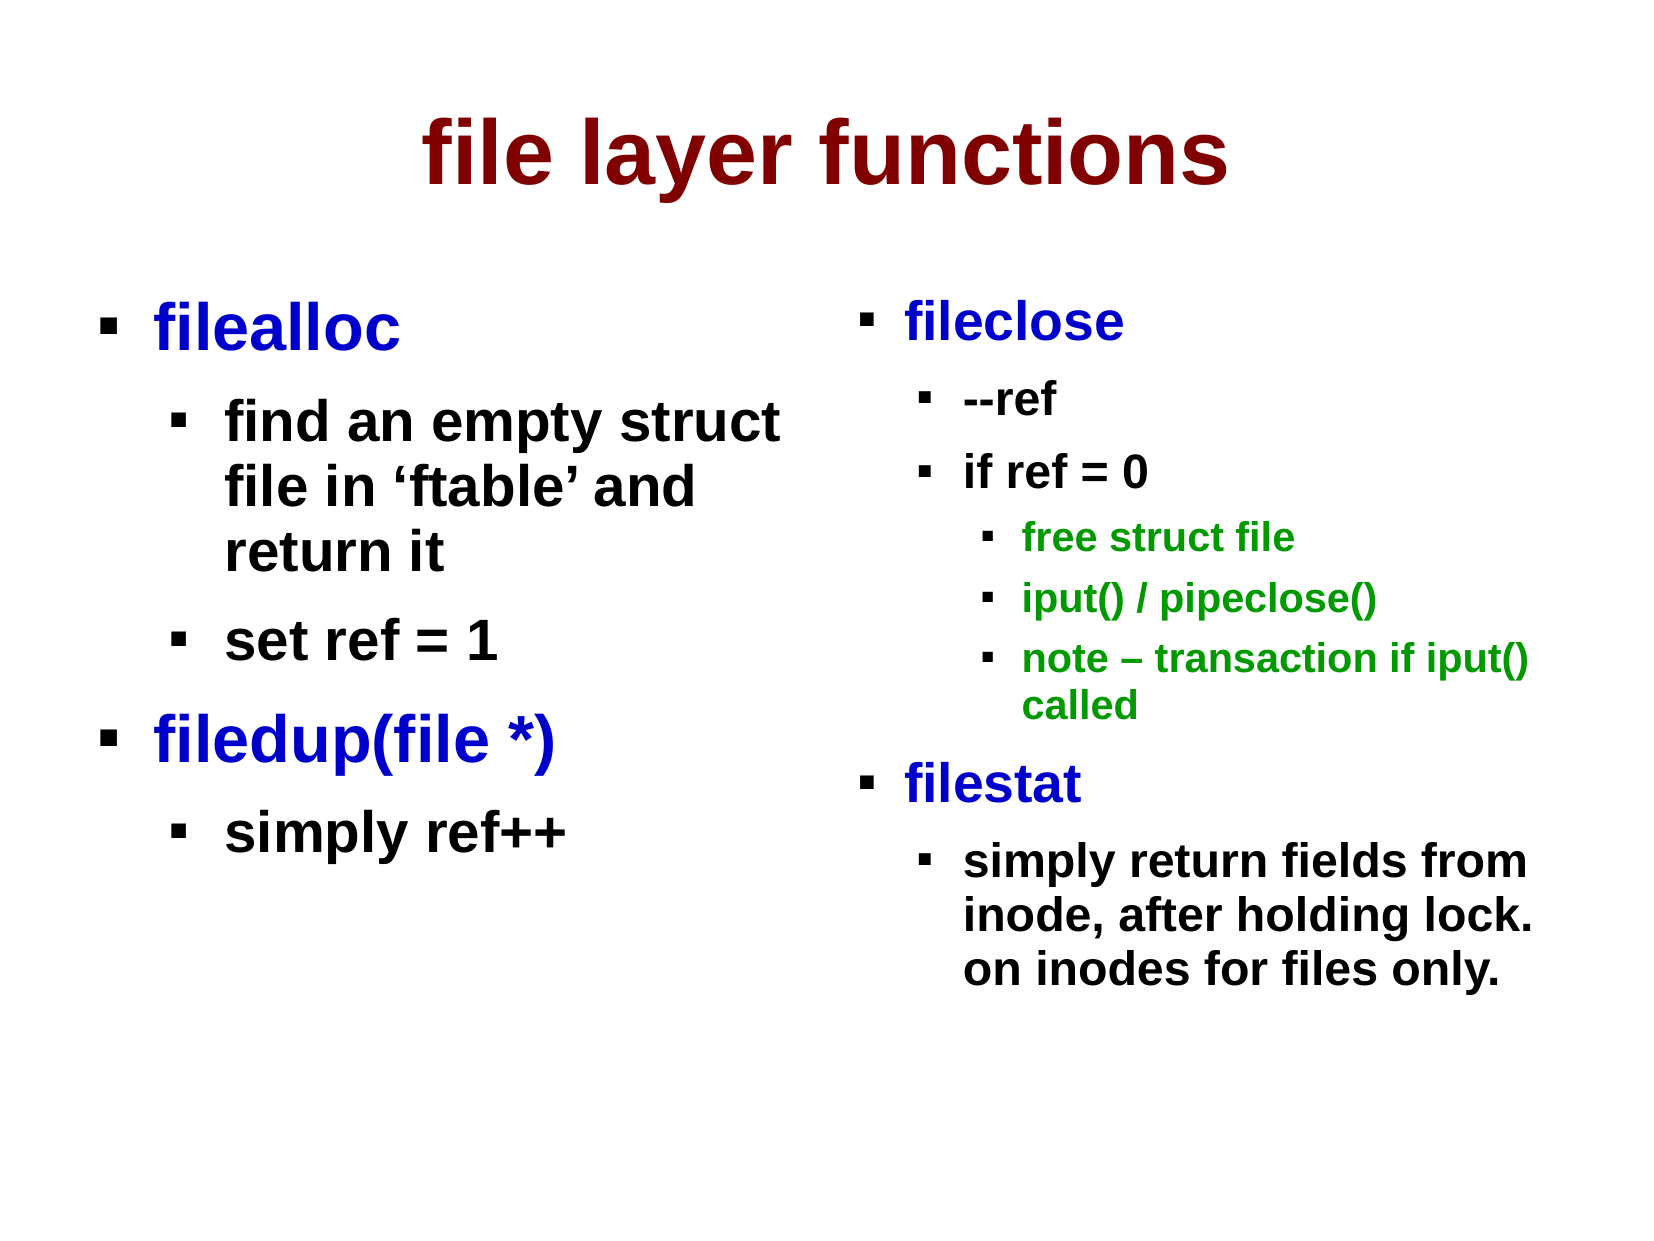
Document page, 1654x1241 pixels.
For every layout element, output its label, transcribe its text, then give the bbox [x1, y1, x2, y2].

title file layer functions [82, 49, 1571, 257]
list filealloc find an empty struct file in ‘ftable’ and return it set ref = 1 filedup(file *) simply ref++ [82, 290, 809, 1010]
list fileclose --ref if ref = 0 free struct file iput() / pipeclose() note – transaction if iput() called filestat simply return fields from inode, after holding lock. on inodes for files only. [845, 290, 1572, 1010]
